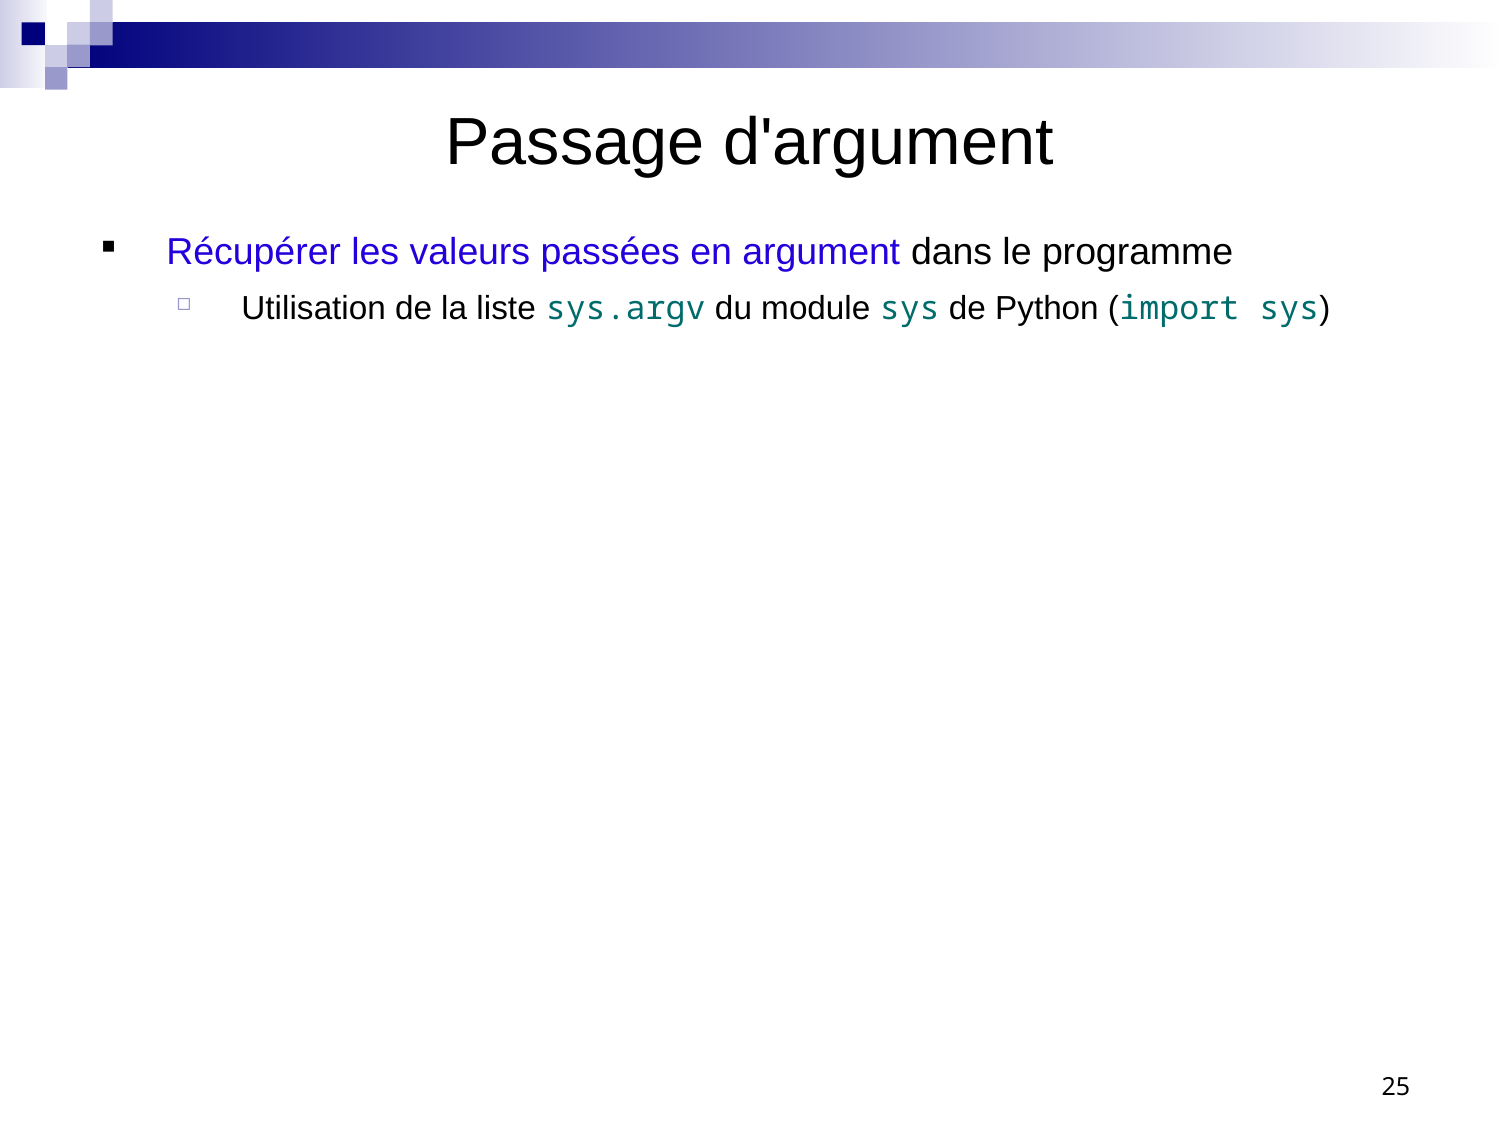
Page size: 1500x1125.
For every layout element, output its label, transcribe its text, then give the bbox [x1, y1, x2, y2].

list Récupérer les valeurs passées en argument dans le programme Utilisation de la liste sys.argv du module sys de Python (import sys) [86, 219, 1475, 677]
title Passage d'argument [75, 69, 1426, 207]
